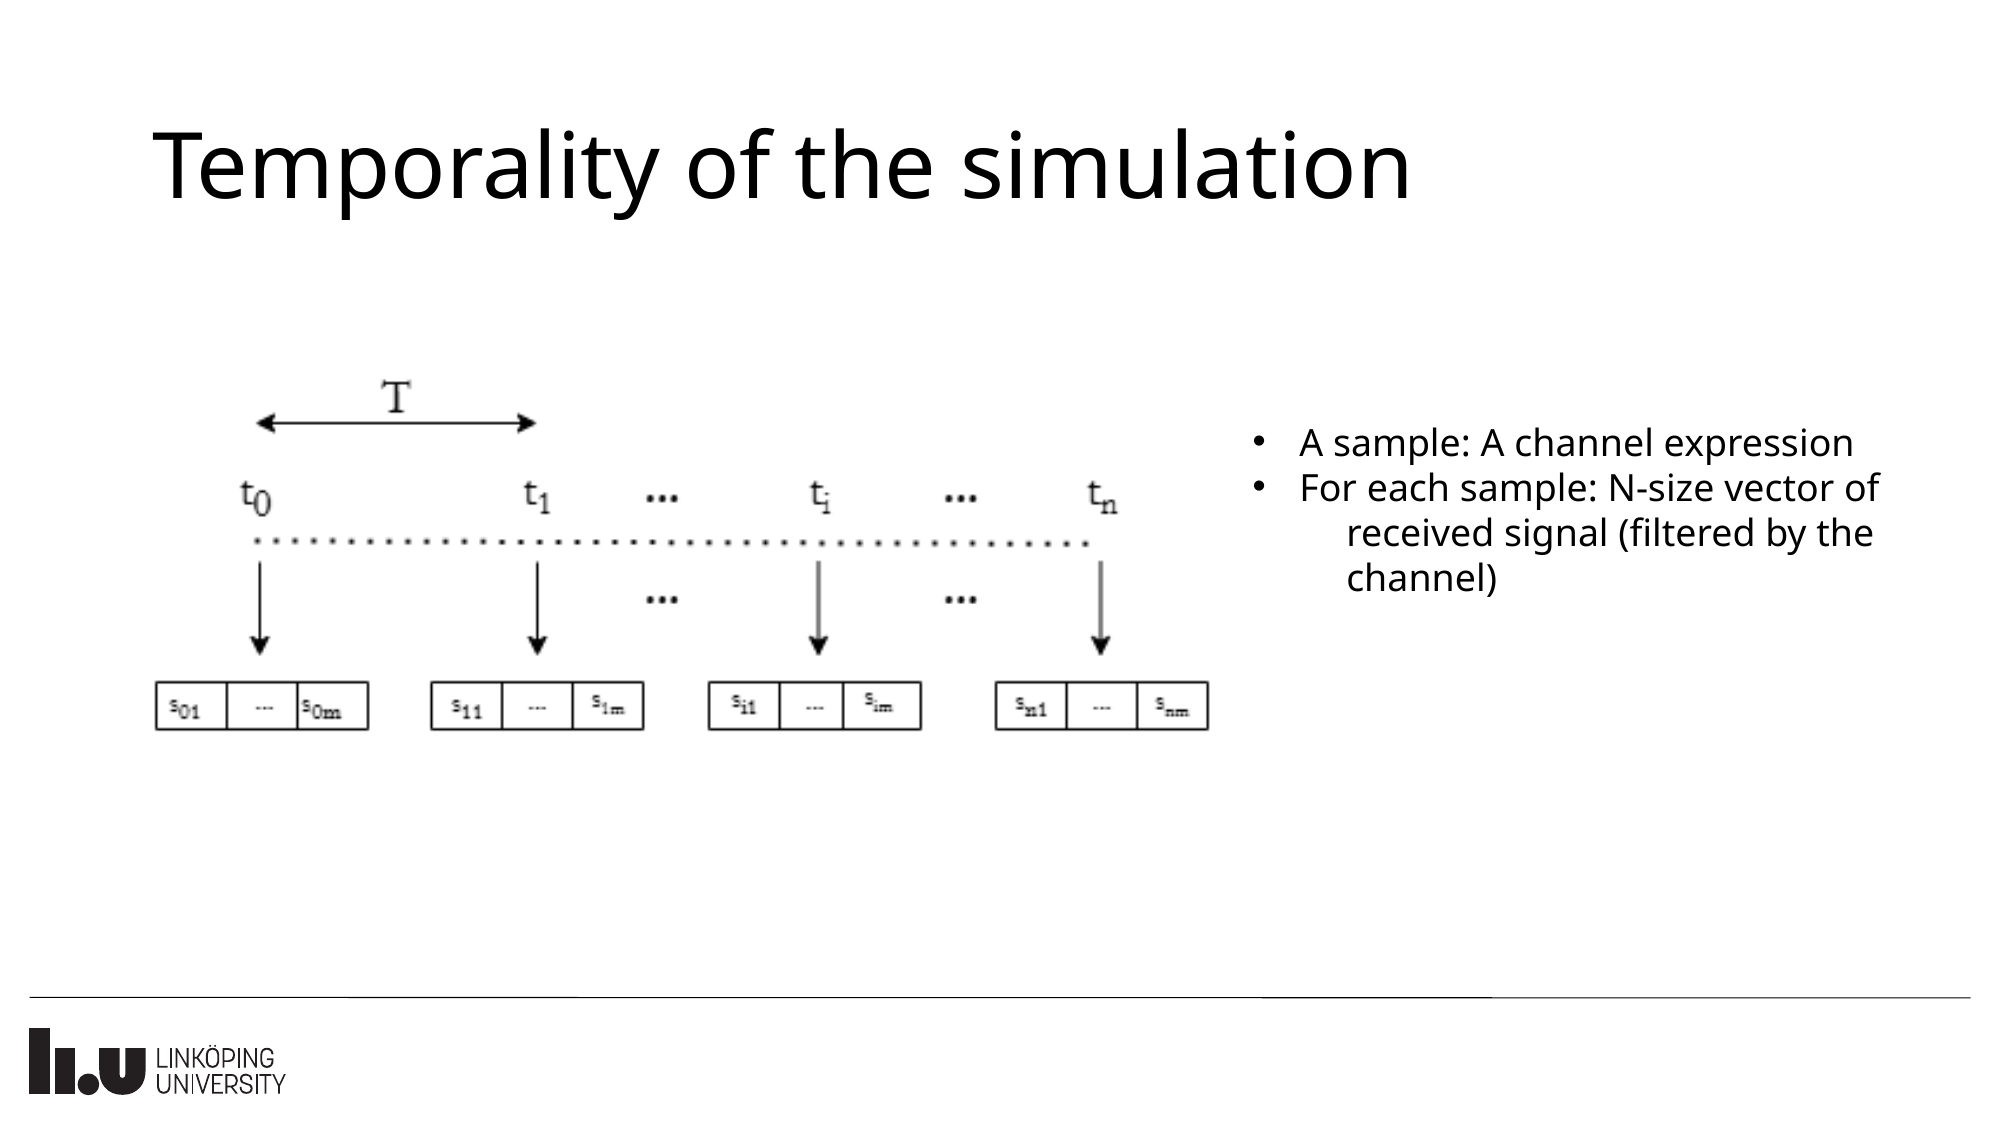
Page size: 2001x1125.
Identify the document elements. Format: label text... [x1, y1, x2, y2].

title Temporality of the simulation [137, 59, 1863, 278]
text_box A sample: A channel expression For each sample: N-size vector of received signal (filtered by the channel) [1237, 411, 2000, 563]
picture [137, 352, 1219, 743]
